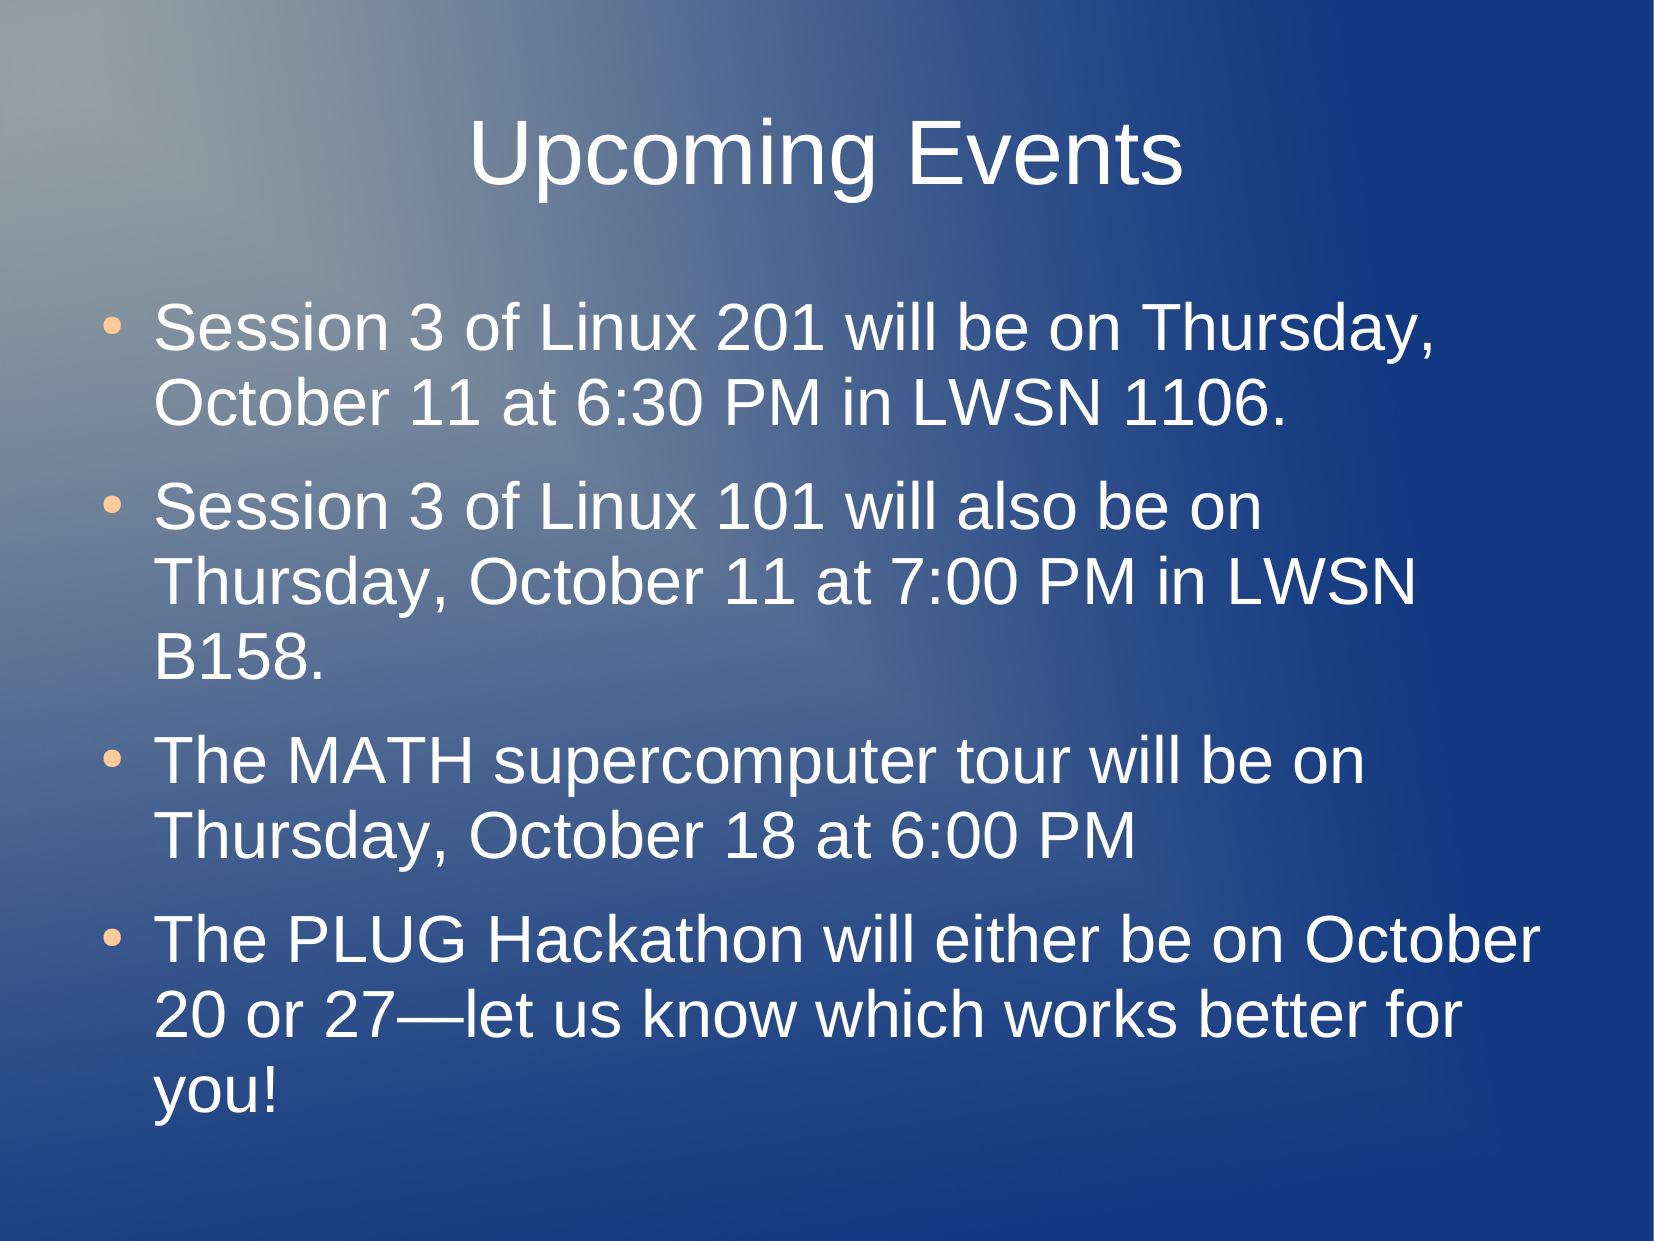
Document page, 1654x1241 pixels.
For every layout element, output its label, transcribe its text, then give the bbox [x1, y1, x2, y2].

picture [0, 0, 1654, 1241]
title Upcoming Events [82, 49, 1571, 257]
list Session 3 of Linux 201 will be on Thursday, October 11 at 6:30 PM in LWSN 1106. Session 3 of Linux 101 will also be on Thursday, October 11 at 7:00 PM in LWSN B158. The MATH supercomputer tour will be on Thursday, October 18 at 6:00 PM The PLUG Hackathon will either be on October 20 or 27—let us know which works better for you! [82, 290, 1571, 1127]
